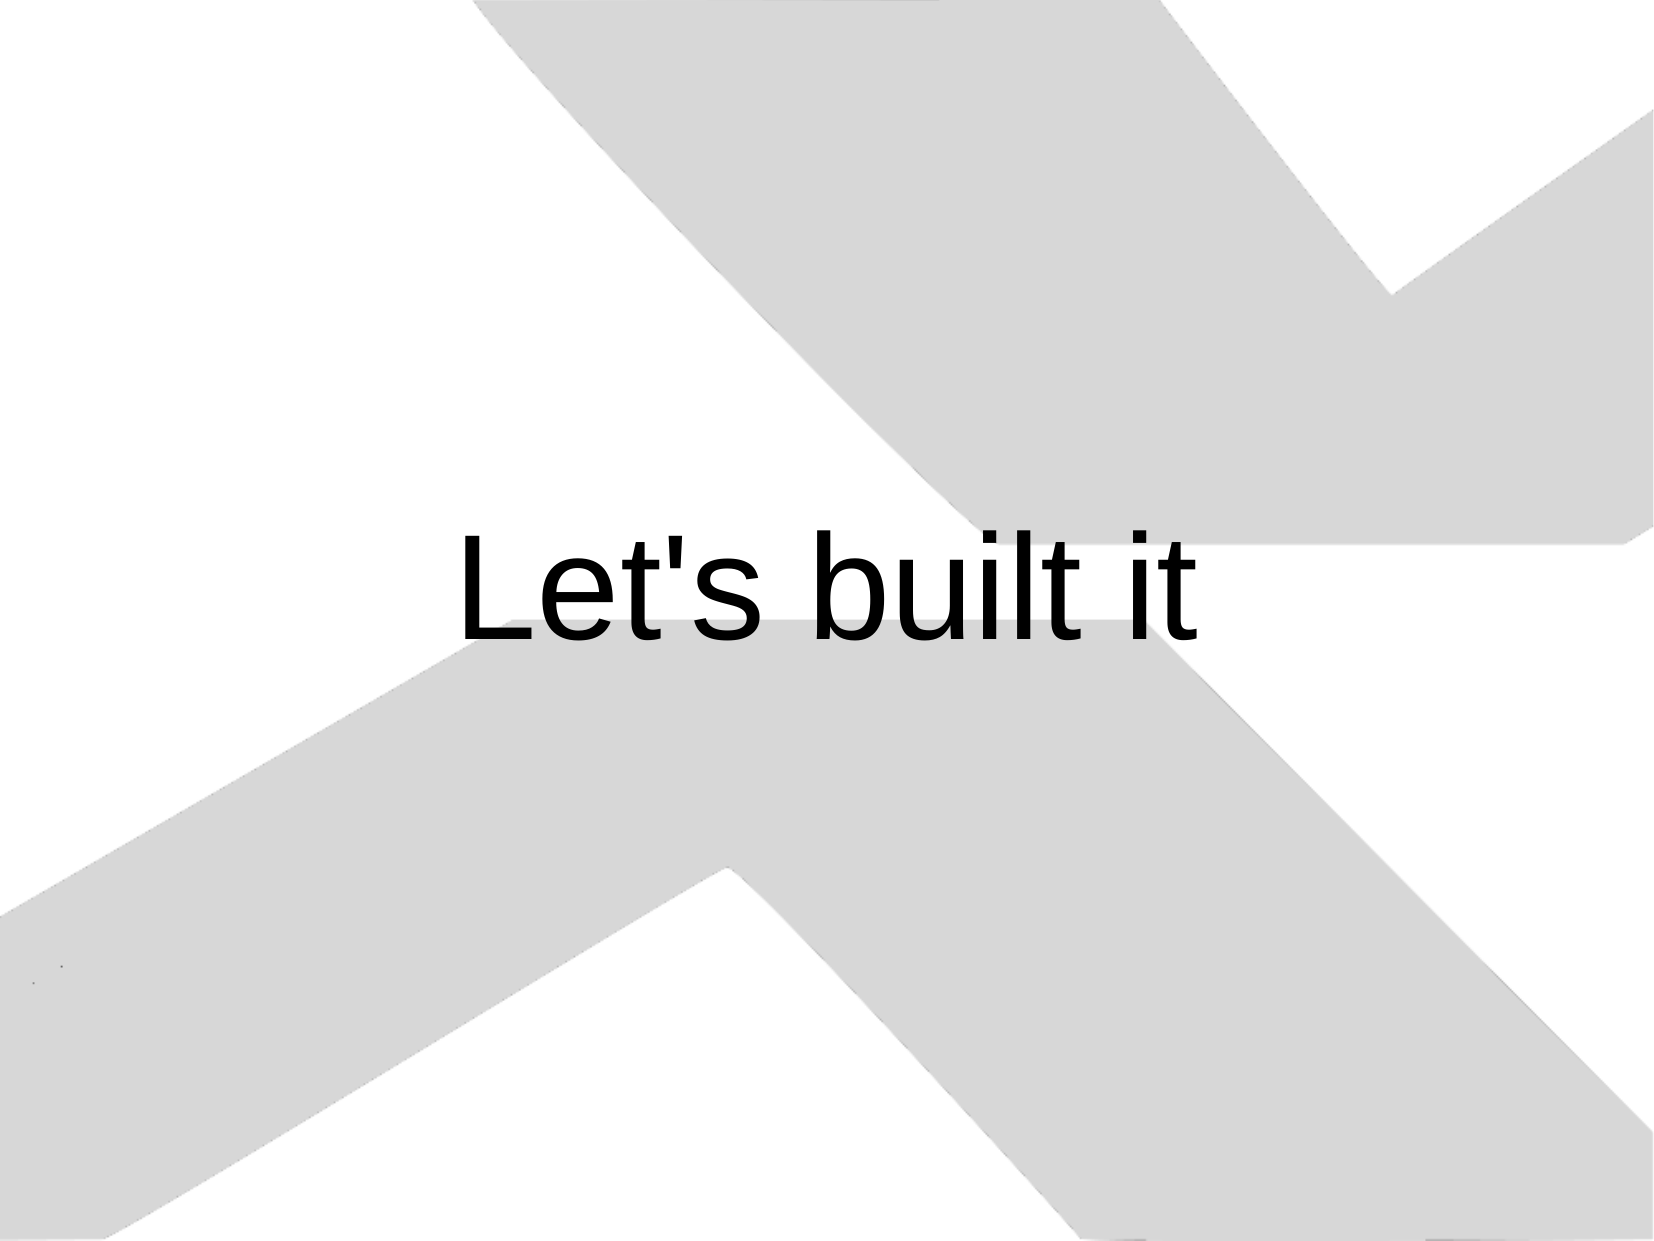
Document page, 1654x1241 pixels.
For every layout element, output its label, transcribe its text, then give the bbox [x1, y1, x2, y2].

picture [0, 0, 1654, 1241]
title Let's built it [82, 486, 1571, 694]
